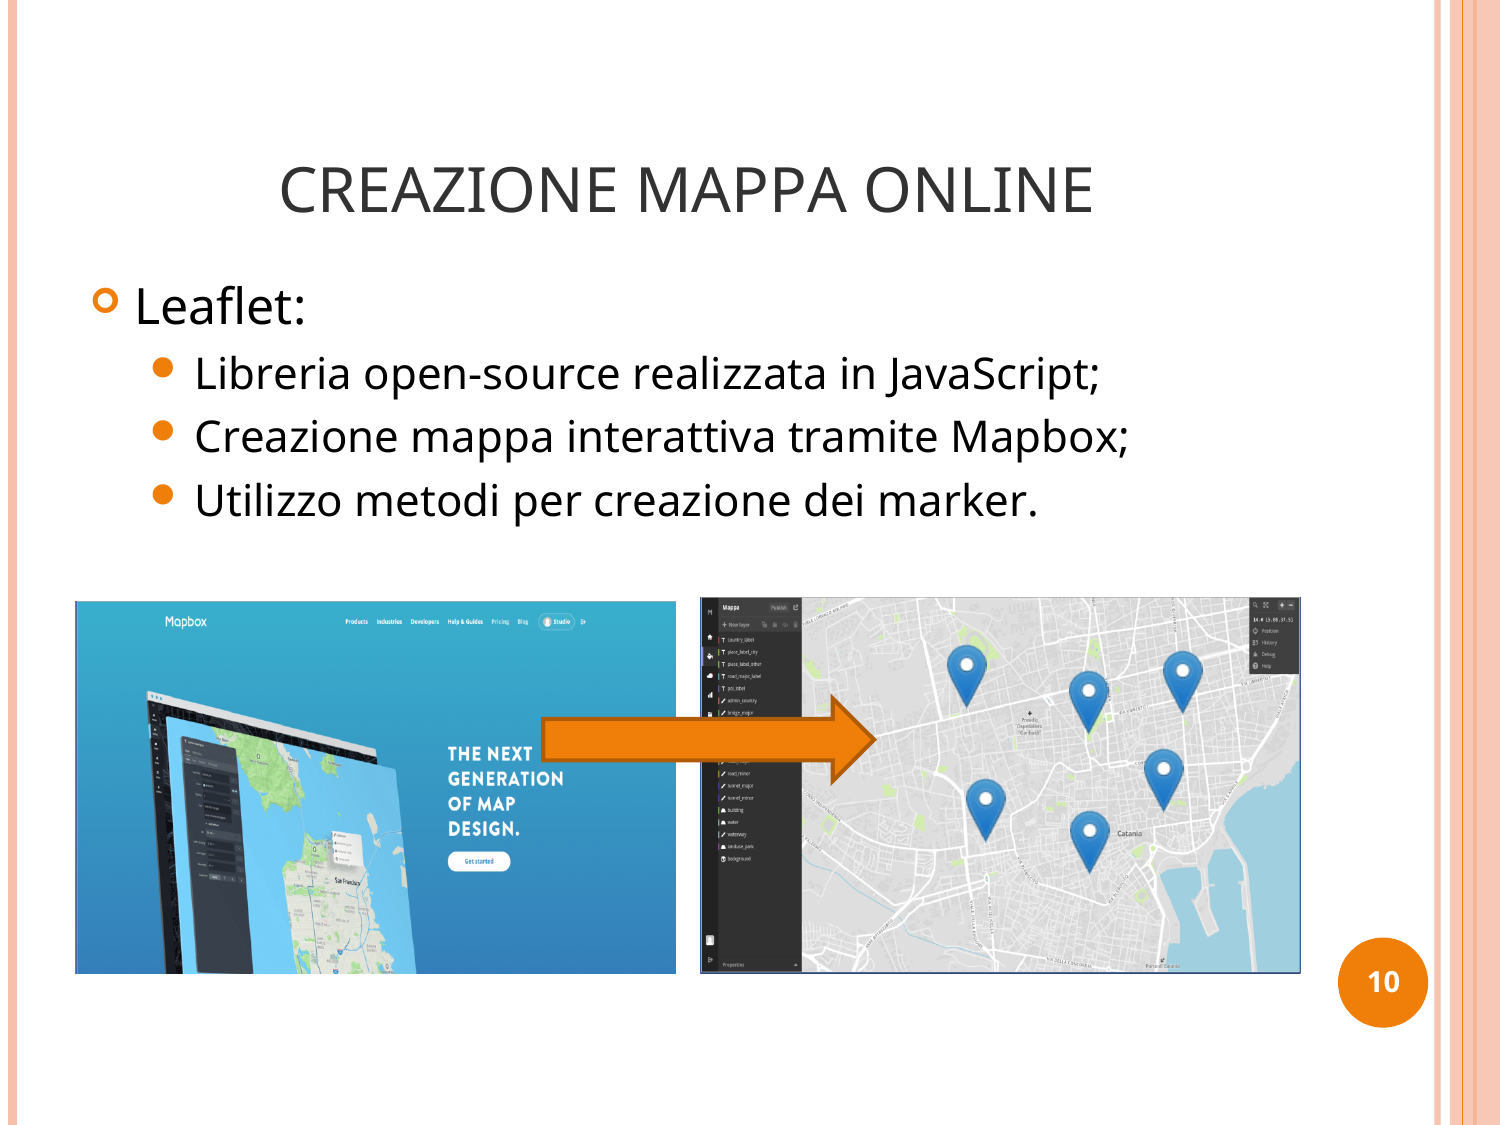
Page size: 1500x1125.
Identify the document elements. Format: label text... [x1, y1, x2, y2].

picture [700, 597, 1301, 974]
text_box Leaflet: Libreria open-source realizzata in JavaScript; Creazione mappa interattiva tramite Mapbox; Utilizzo metodi per creazione dei marker. [74, 267, 1300, 587]
text_box <numero> [1333, 940, 1434, 1027]
title CREAZIONE MAPPA ONLINE [74, 45, 1300, 233]
picture [75, 601, 676, 974]
text_box [543, 698, 875, 782]
